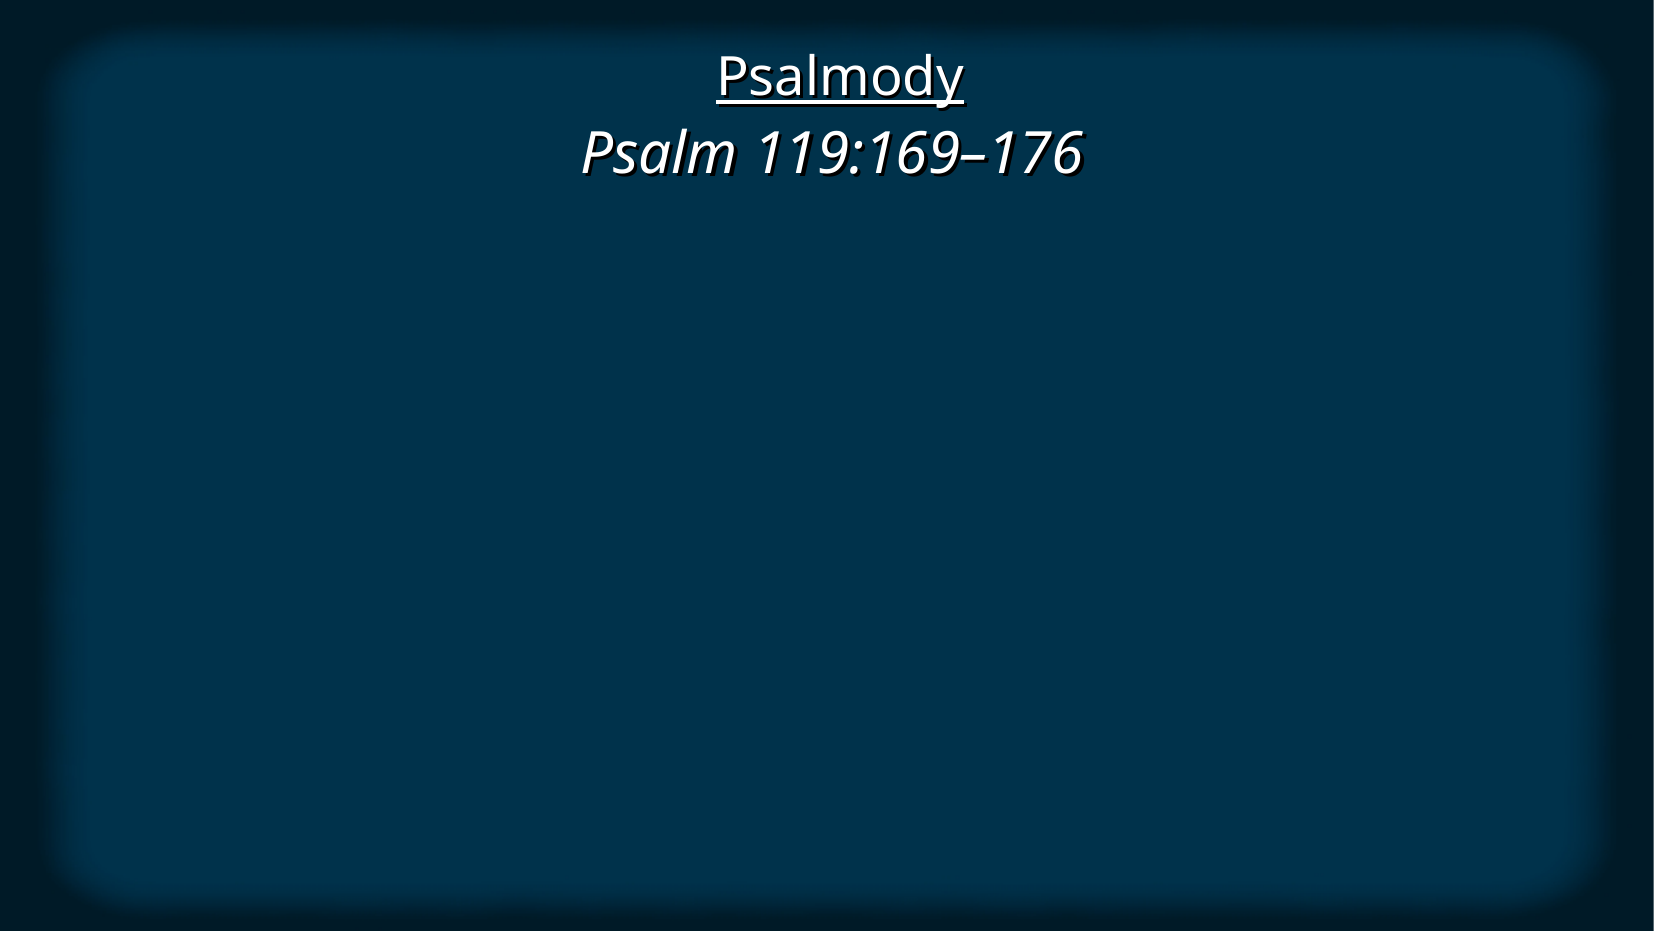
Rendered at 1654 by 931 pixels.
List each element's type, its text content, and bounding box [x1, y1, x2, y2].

text_box Psalmody Psalm 119:169–176 [105, 30, 1576, 194]
picture [0, 0, 1654, 931]
